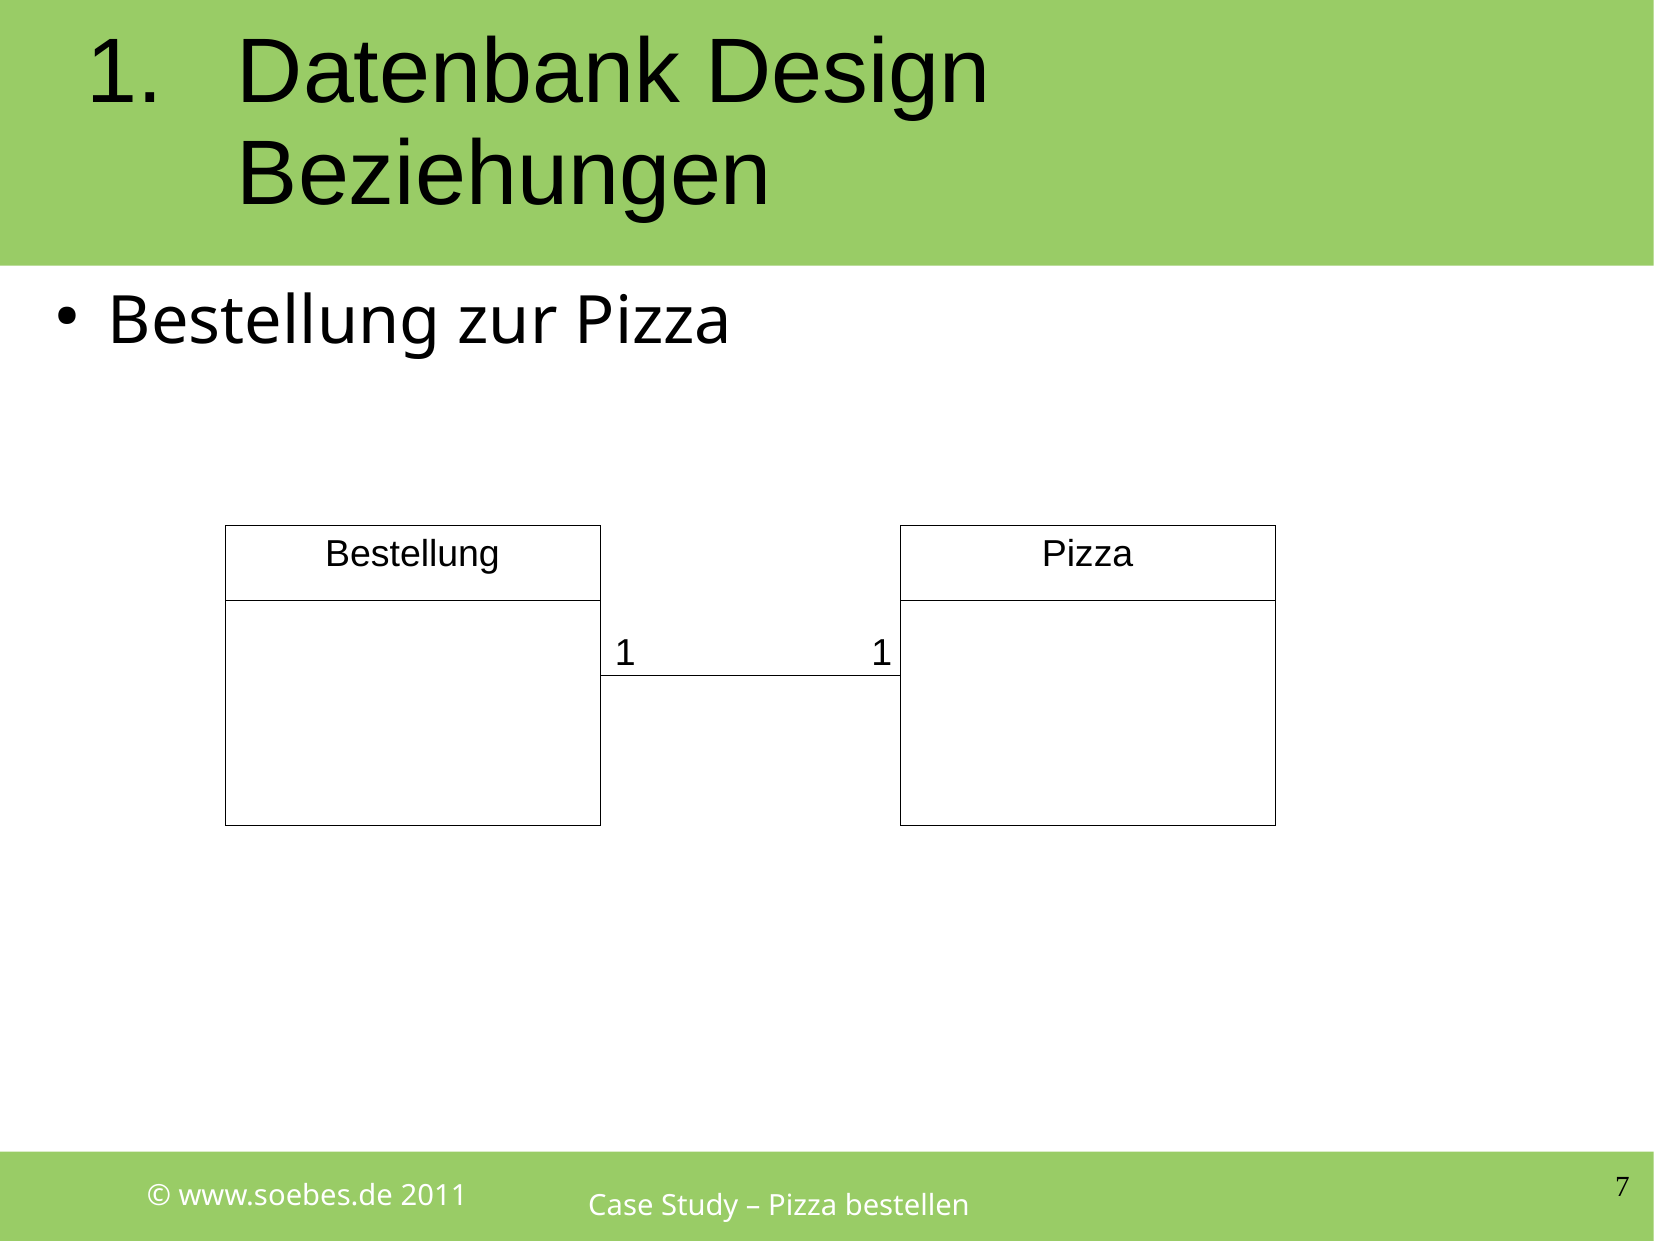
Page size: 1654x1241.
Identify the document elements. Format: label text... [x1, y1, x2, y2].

text_box Bestellung [225, 525, 601, 582]
text_box 1 [856, 623, 976, 681]
list Bestellung zur Pizza [37, 272, 1613, 1091]
text_box 1 [600, 623, 638, 681]
text_box Pizza [900, 525, 1276, 582]
title 1. Datenbank Design Beziehungen [86, 17, 1576, 226]
